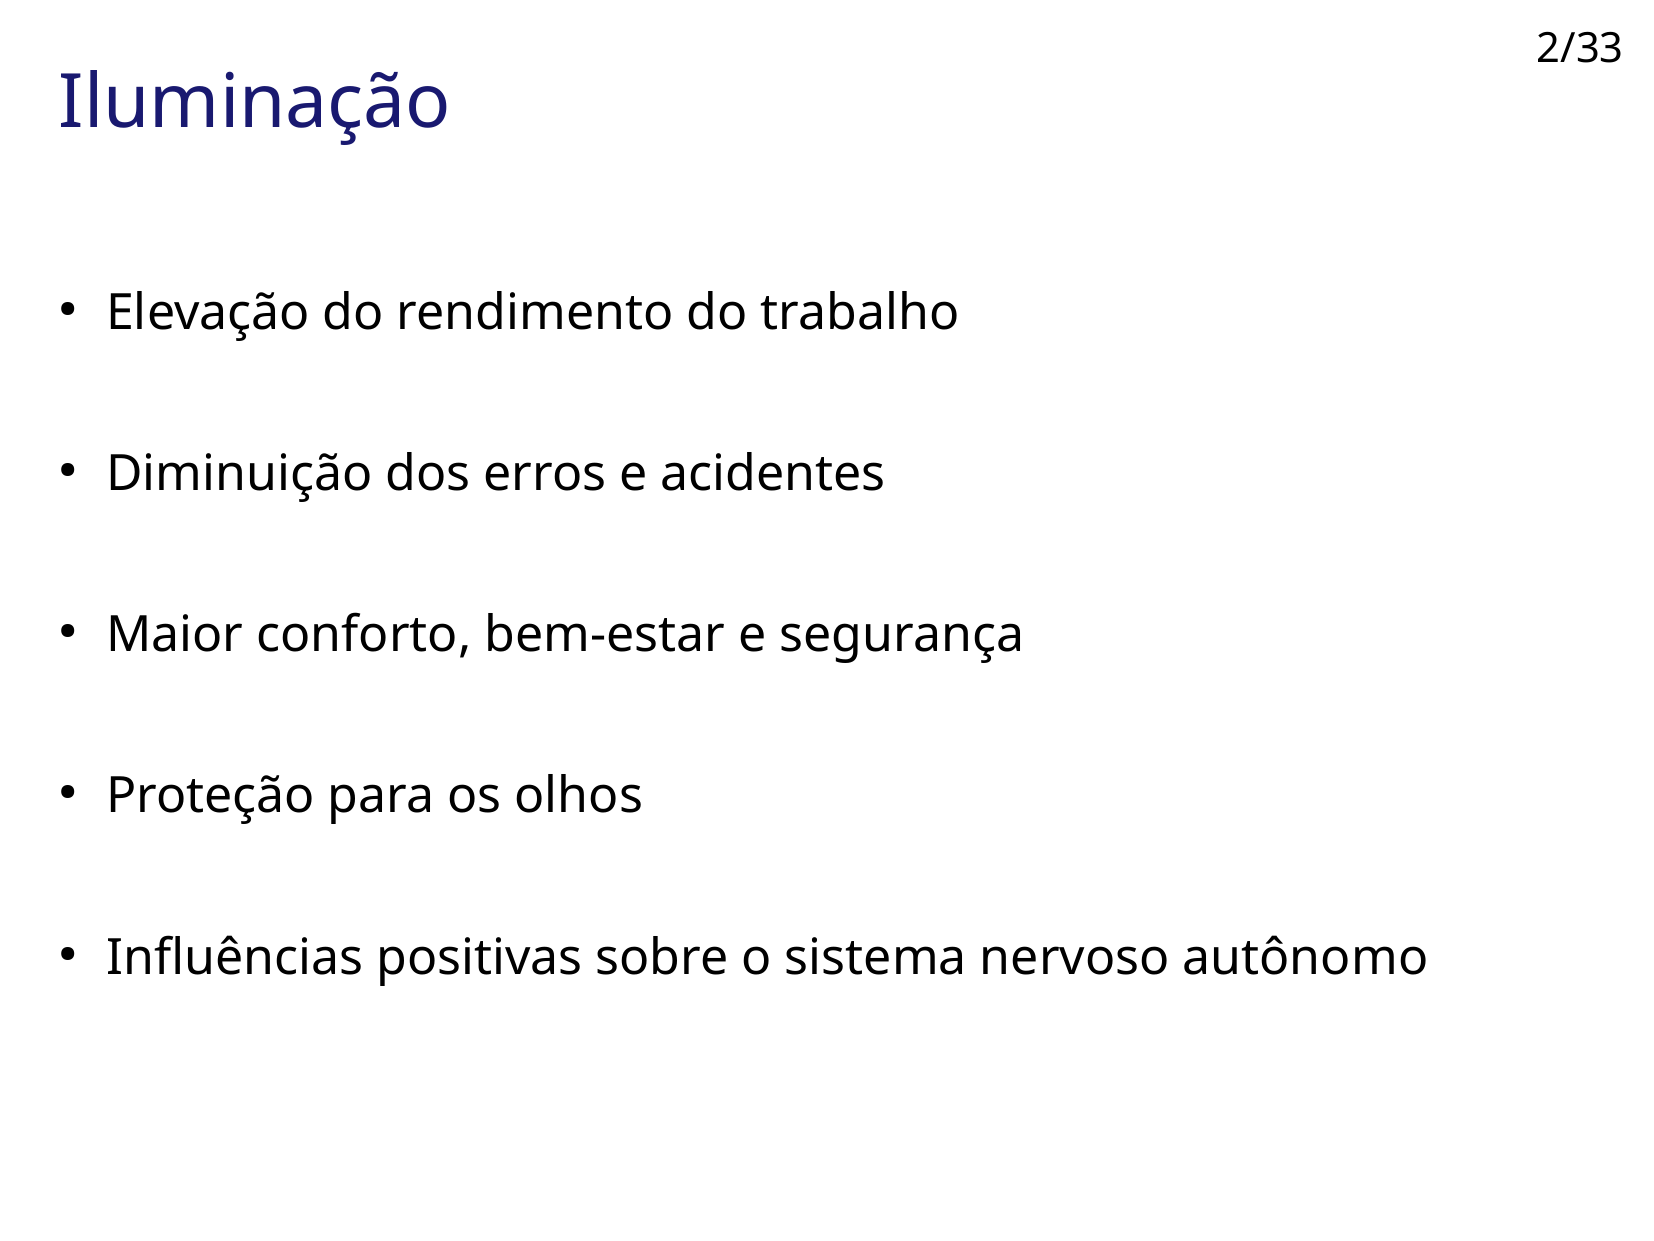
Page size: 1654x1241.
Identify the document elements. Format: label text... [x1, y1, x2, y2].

list Elevação do rendimento do trabalho Diminuição dos erros e acidentes Maior conforto, bem-estar e segurança Proteção para os olhos Influências positivas sobre o sistema nervoso autônomo [59, 265, 1625, 1211]
title Iluminação [59, 47, 1625, 166]
